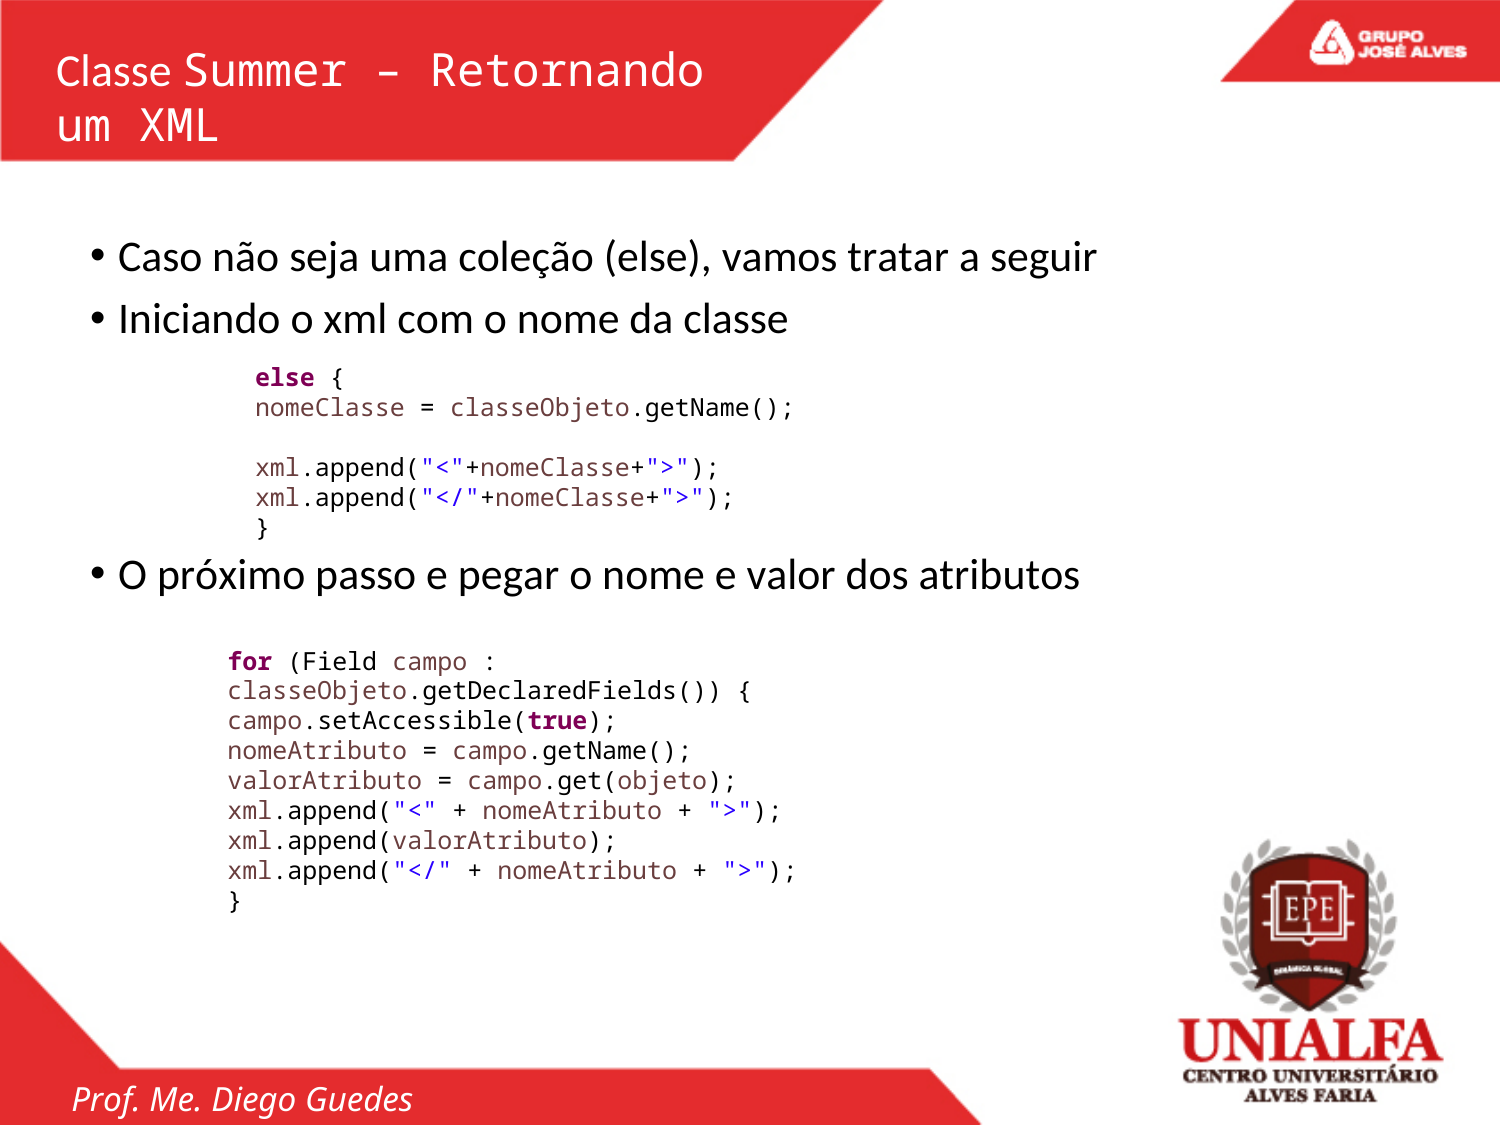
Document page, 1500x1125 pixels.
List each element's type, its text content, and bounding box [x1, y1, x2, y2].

list Caso não seja uma coleção (else), vamos tratar a seguir Iniciando o xml com o nome da classe O próximo passo e pegar o nome e valor dos atributos [75, 225, 1426, 933]
text_box Classe Summer – Retornando um XML [41, 32, 771, 158]
text_box Prof. Me. Diego Guedes [56, 1070, 711, 1125]
picture [0, 0, 1500, 1125]
text_box else { nomeClasse = classeObjeto.getName(); xml.append("<"+nomeClasse+">"); xml.append("</"+nomeClasse+">"); } [240, 354, 945, 519]
text_box for (Field campo : classeObjeto.getDeclaredFields()) { campo.setAccessible(true); nomeAtributo = campo.getName(); valorAtributo = campo.get(objeto); xml.append("<" + nomeAtributo + ">"); xml.append(valorAtributo); xml.append("</" + nomeAtributo + ">"); } [212, 637, 985, 893]
